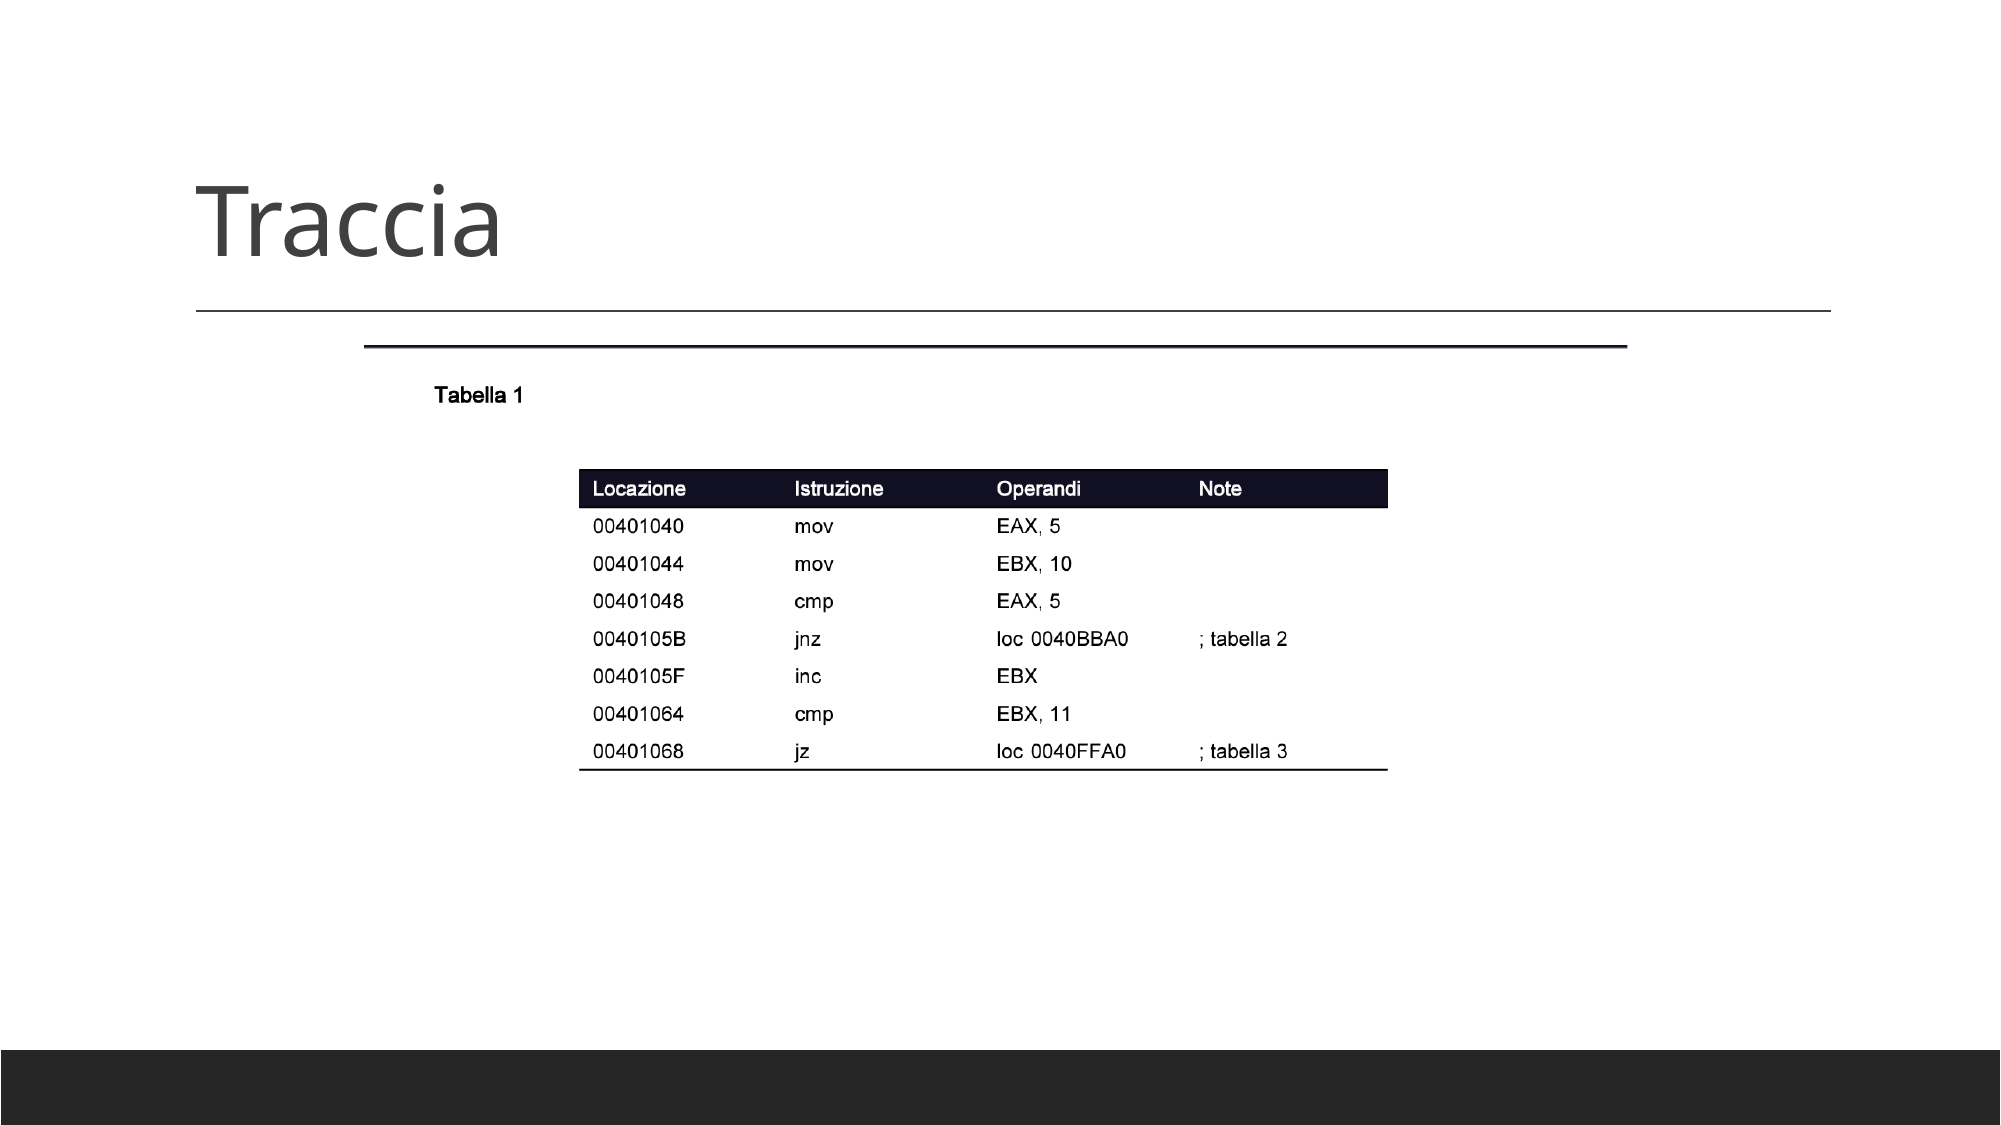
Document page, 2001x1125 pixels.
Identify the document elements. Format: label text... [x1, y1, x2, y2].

picture [364, 345, 1628, 944]
title Traccia [180, 47, 1831, 286]
